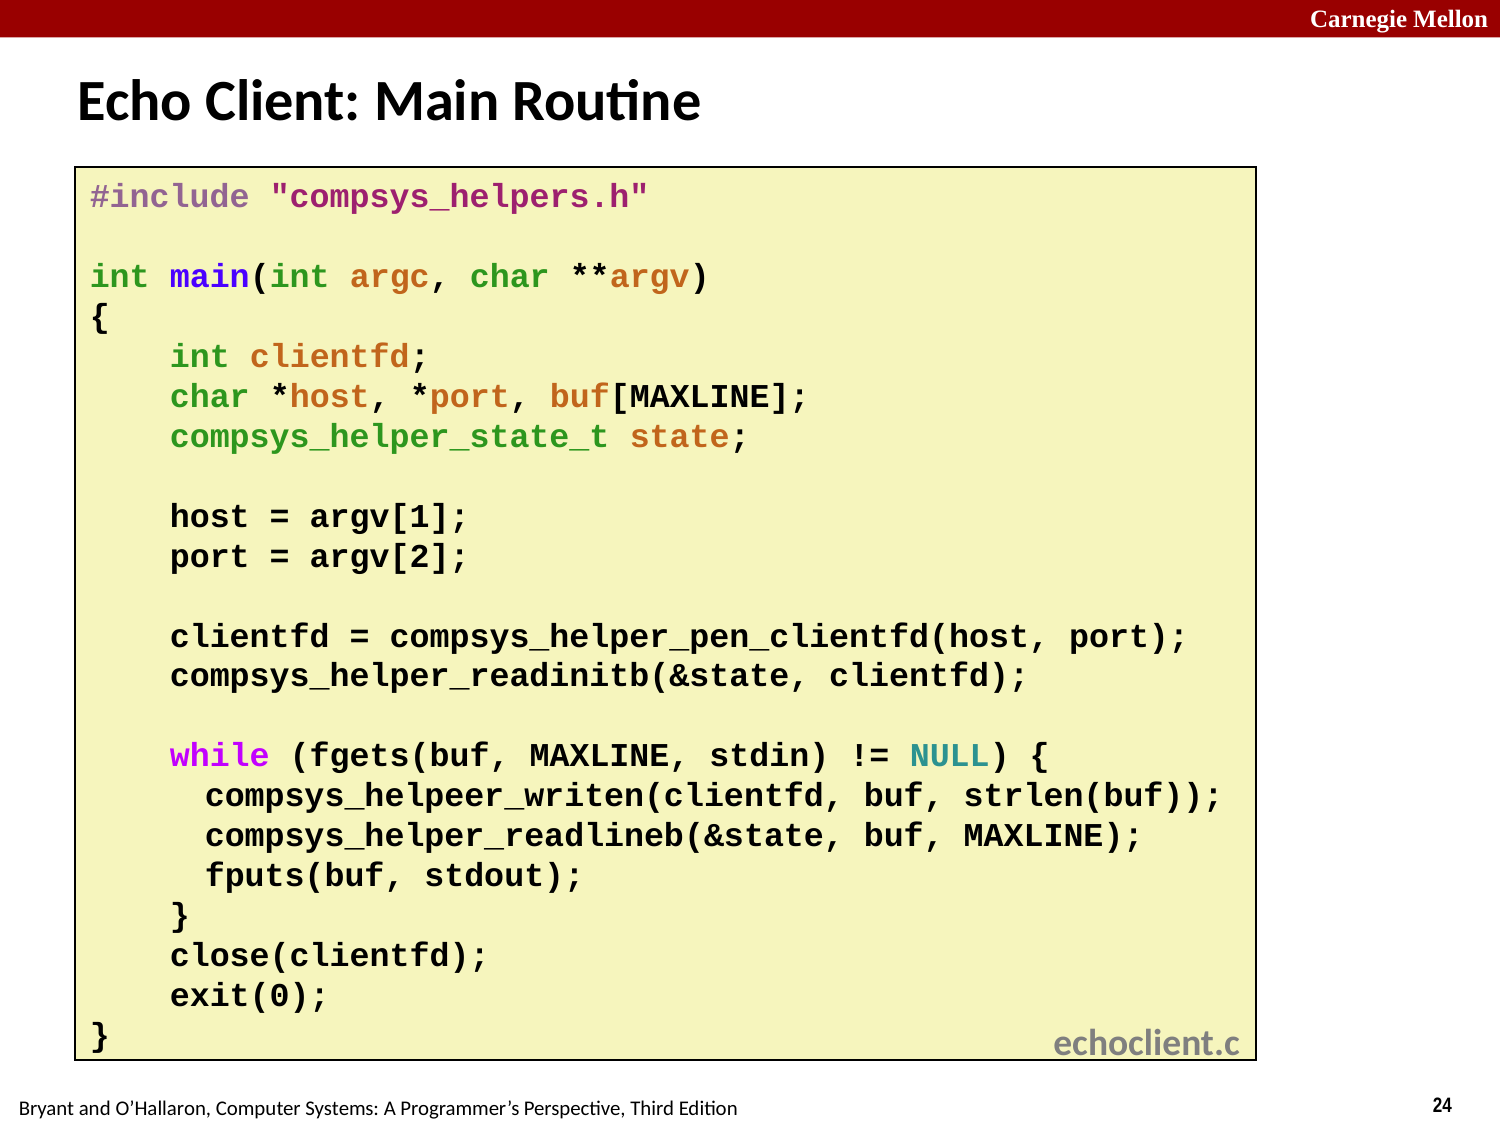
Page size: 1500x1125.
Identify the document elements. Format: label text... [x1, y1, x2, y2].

text_box #include "compsys_helpers.h" int main(int argc, char **argv) { int clientfd; char *host, *port, buf[MAXLINE]; compsys_helper_state_t state; host = argv[1]; port = argv[2]; clientfd = compsys_helper_pen_clientfd(host, port); compsys_helper_readinitb(&state, clientfd); while (fgets(buf, MAXLINE, stdin) != NULL) { compsys_helpeer_writen(clientfd, buf, strlen(buf)); compsys_helper_readlineb(&state, buf, MAXLINE); fputs(buf, stdout); } close(clientfd); exit(0); } [75, 167, 1257, 1061]
text_box echoclient.c [1038, 1010, 1256, 1071]
title Echo Client: Main Routine [62, 50, 1338, 144]
